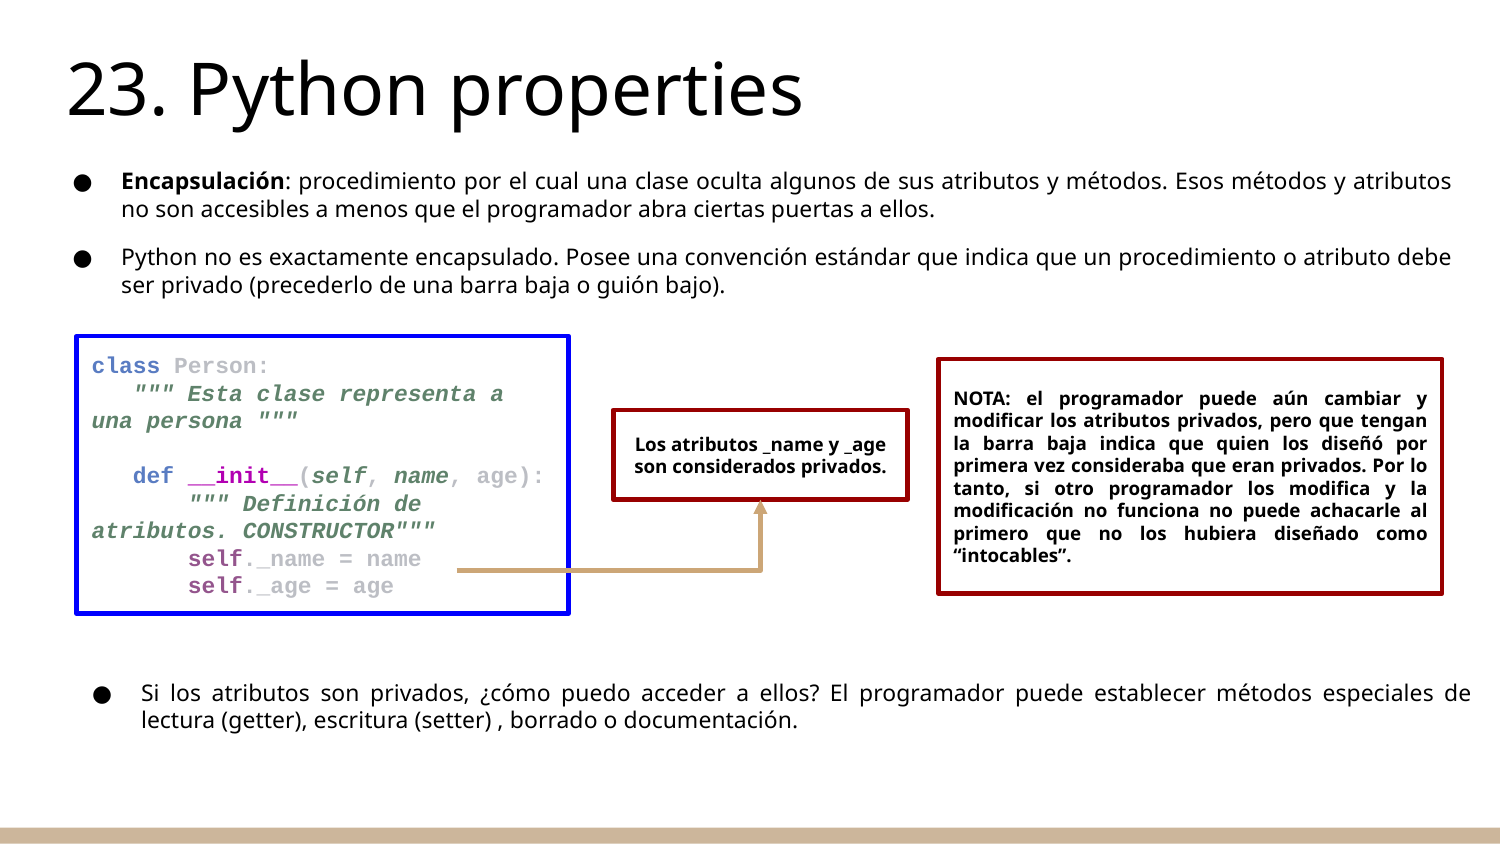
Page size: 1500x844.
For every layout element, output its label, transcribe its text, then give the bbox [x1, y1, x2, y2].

text_box Encapsulación: procedimiento por el cual una clase oculta algunos de sus atributos y métodos. Esos métodos y atributos no son accesibles a menos que el programador abra ciertas puertas a ellos. Python no es exactamente encapsulado. Posee una convención estándar que indica que un procedimiento o atributo debe ser privado (precederlo de una barra baja o guión bajo). [31, 156, 1469, 357]
text_box class Person: """ Esta clase representa a una persona """ def __init__(self, name, age): """ Definición de atributos. CONSTRUCTOR""" self._name = name self._age = age [76, 336, 569, 614]
text_box NOTA: el programador puede aún cambiar y modificar los atributos privados, pero que tengan la barra baja indica que quien los diseñó por primera vez consideraba que eran privados. Por lo tanto, si otro programador los modifica y la modificación no funciona no puede achacarle al primero que no los hubiera diseñado como “intocables”. [938, 359, 1443, 594]
title 23. Python properties [51, 8, 1449, 146]
text_box Si los atributos son privados, ¿cómo puedo acceder a ellos? El programador puede establecer métodos especiales de lectura (getter), escritura (setter) , borrado o documentación. [51, 630, 1489, 830]
text_box Los atributos _name y _age son considerados privados. [613, 409, 908, 500]
